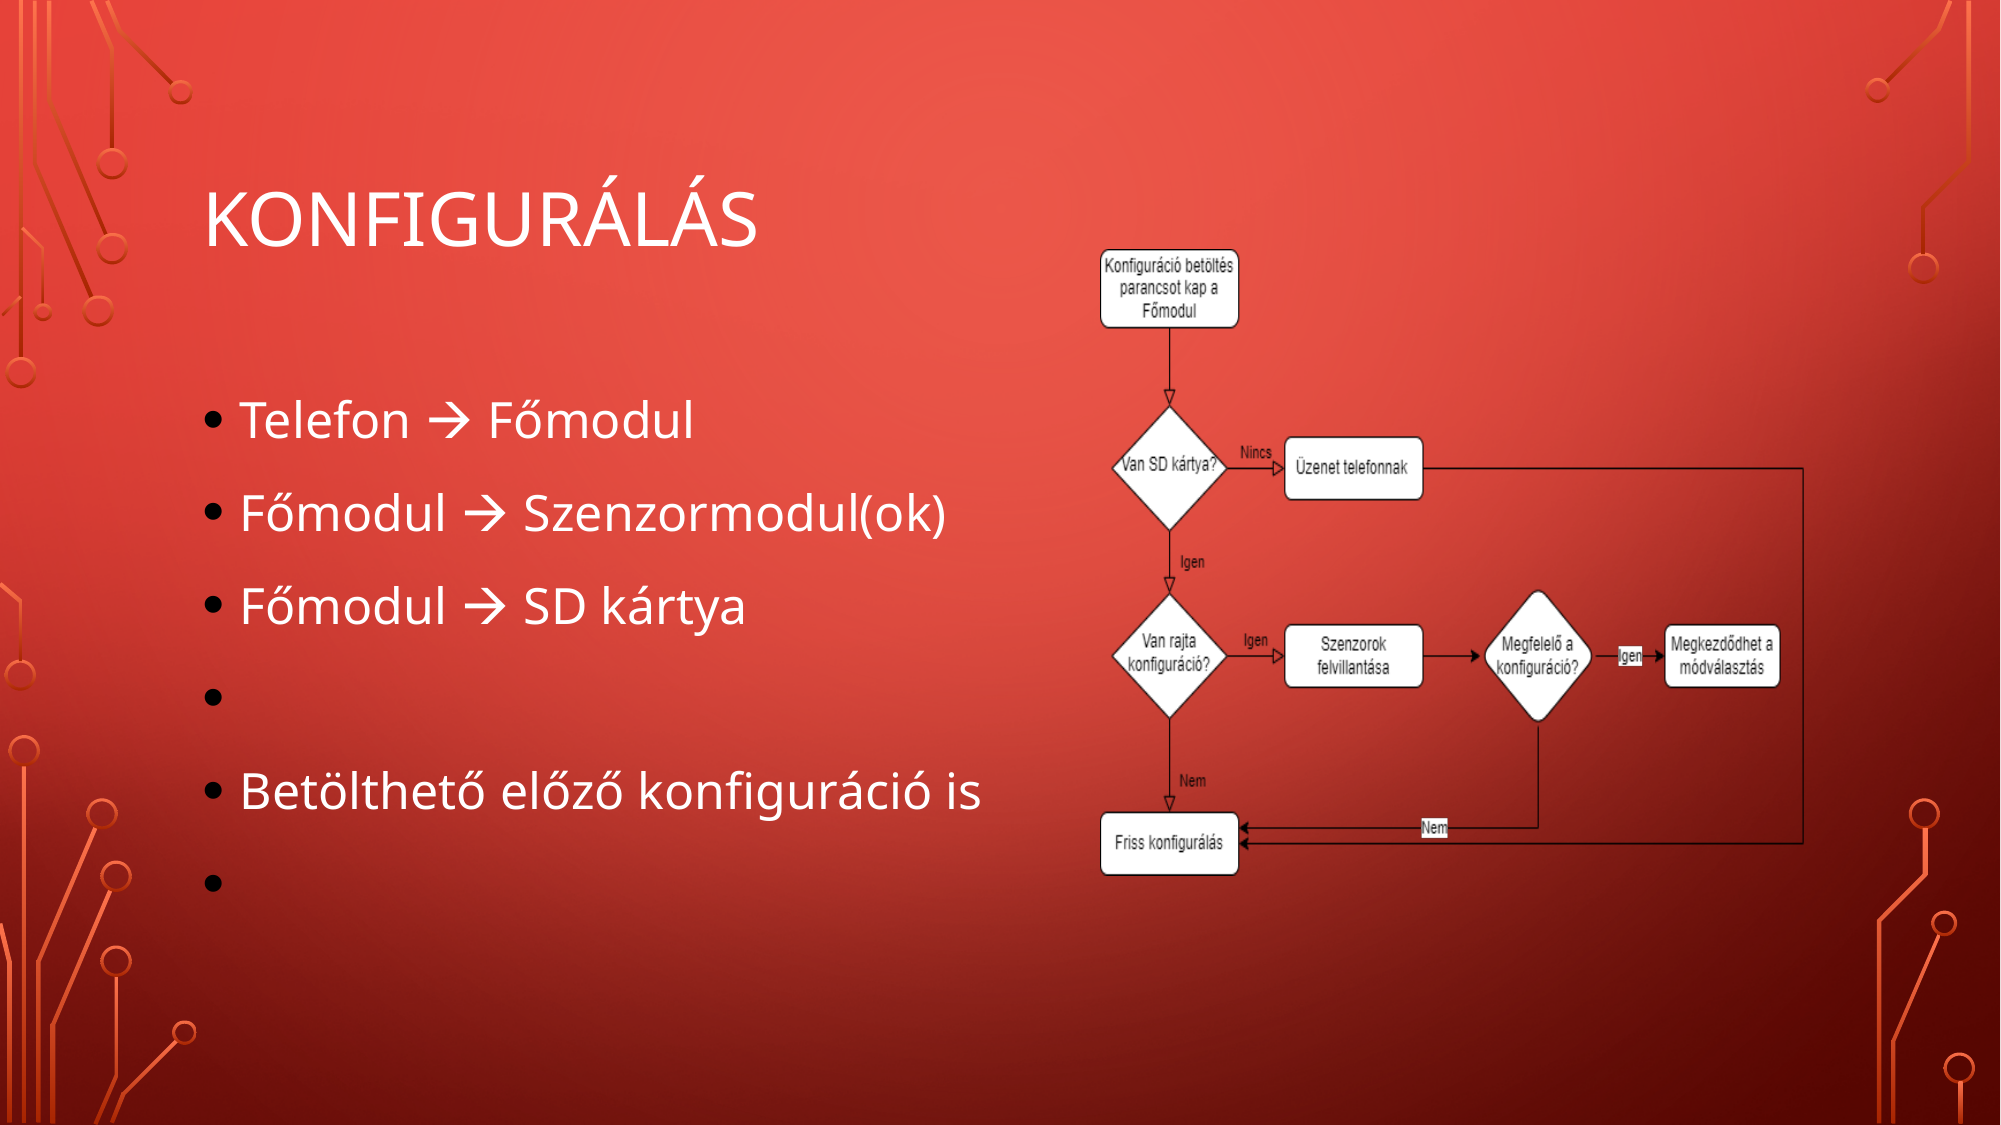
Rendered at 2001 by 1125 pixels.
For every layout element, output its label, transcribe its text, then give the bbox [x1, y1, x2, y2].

title Konfigurálás [187, 101, 1813, 344]
picture [1100, 249, 1813, 876]
list Telefon  Főmodul Főmodul  Szenzormodul(ok) Főmodul  SD kártya Betölthető előző konfiguráció is [187, 369, 1813, 951]
